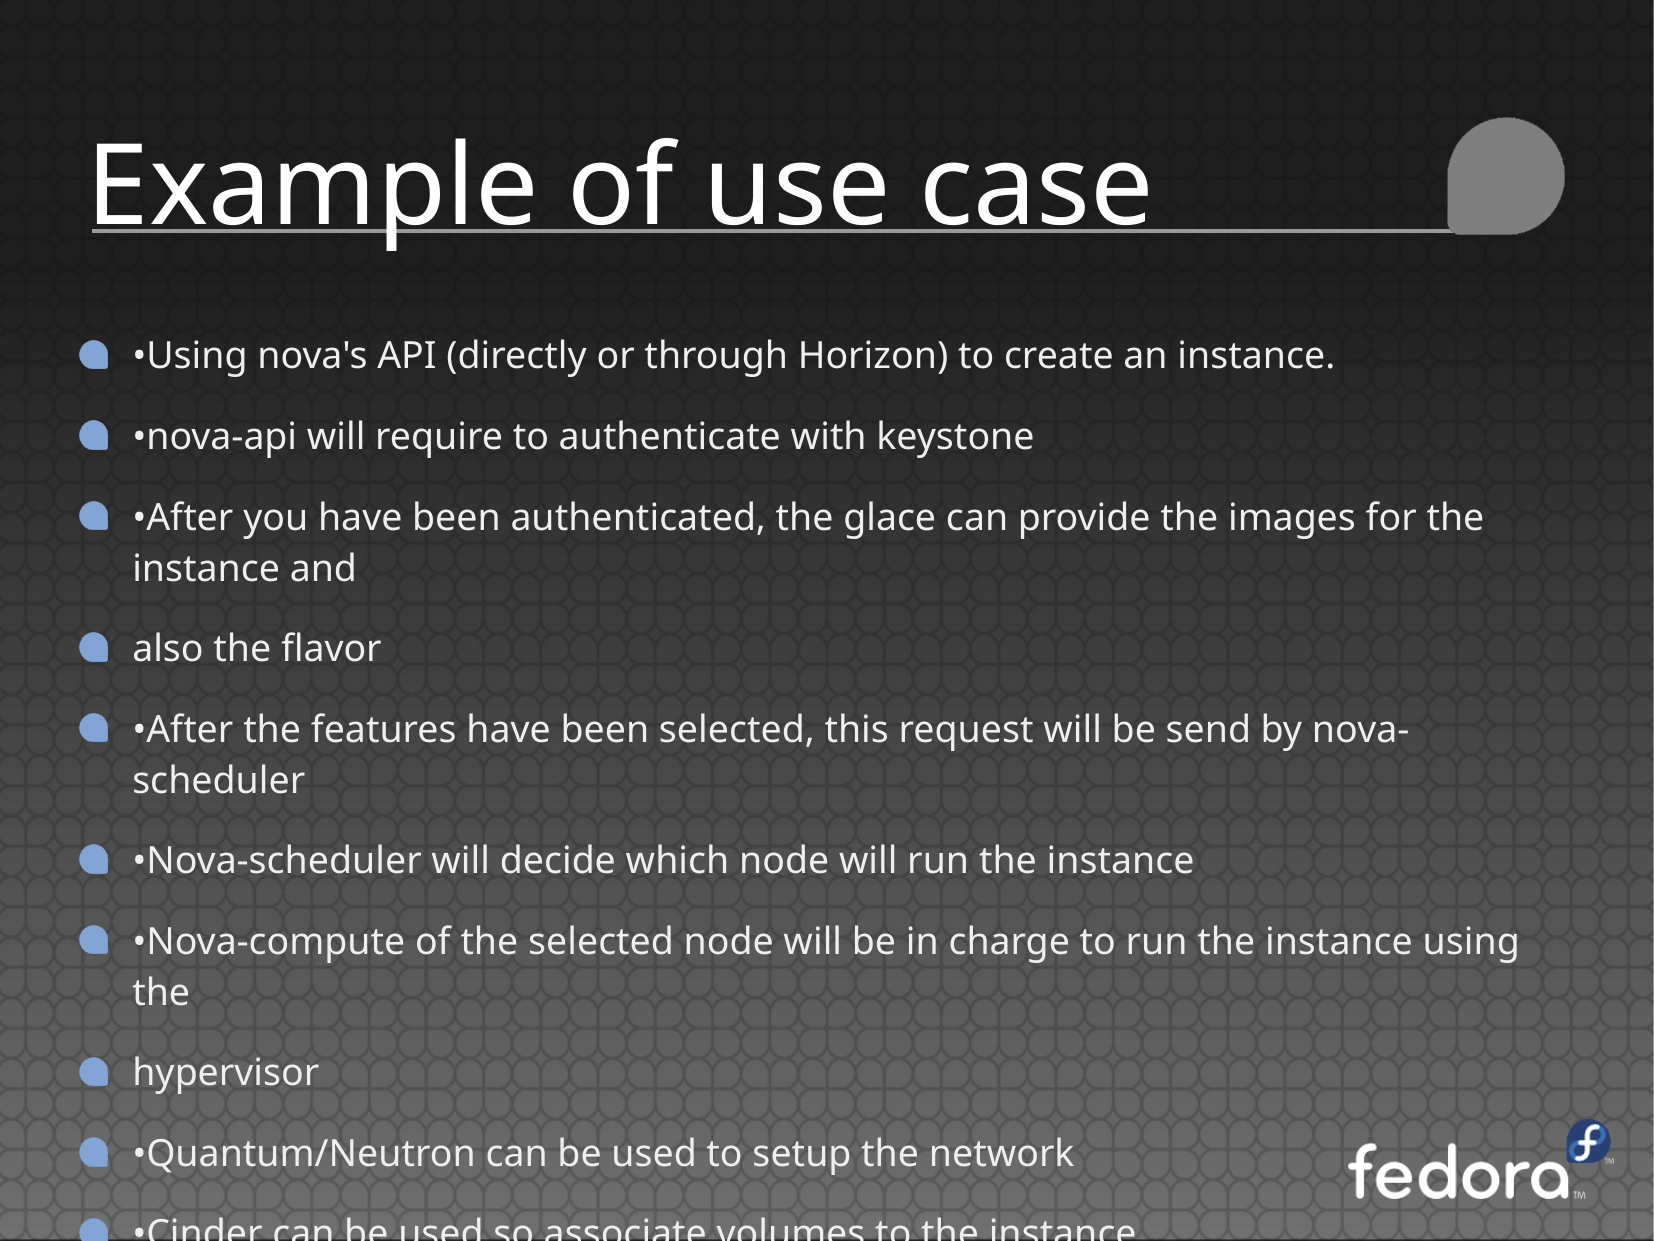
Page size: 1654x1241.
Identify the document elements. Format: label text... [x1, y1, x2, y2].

list •Using nova's API (directly or through Horizon) to create an instance. •nova-api will require to authenticate with keystone •After you have been authenticated, the glace can provide the images for the instance and also the flavor •After the features have been selected, this request will be send by nova-scheduler •Nova-scheduler will decide which node will run the instance •Nova-compute of the selected node will be in charge to run the instance using the hypervisor •Quantum/Neutron can be used to setup the network •Cinder can be used so associate volumes to the instance [61, 328, 1550, 1241]
picture [0, 0, 1654, 1241]
title Example of use case [86, 112, 1576, 249]
